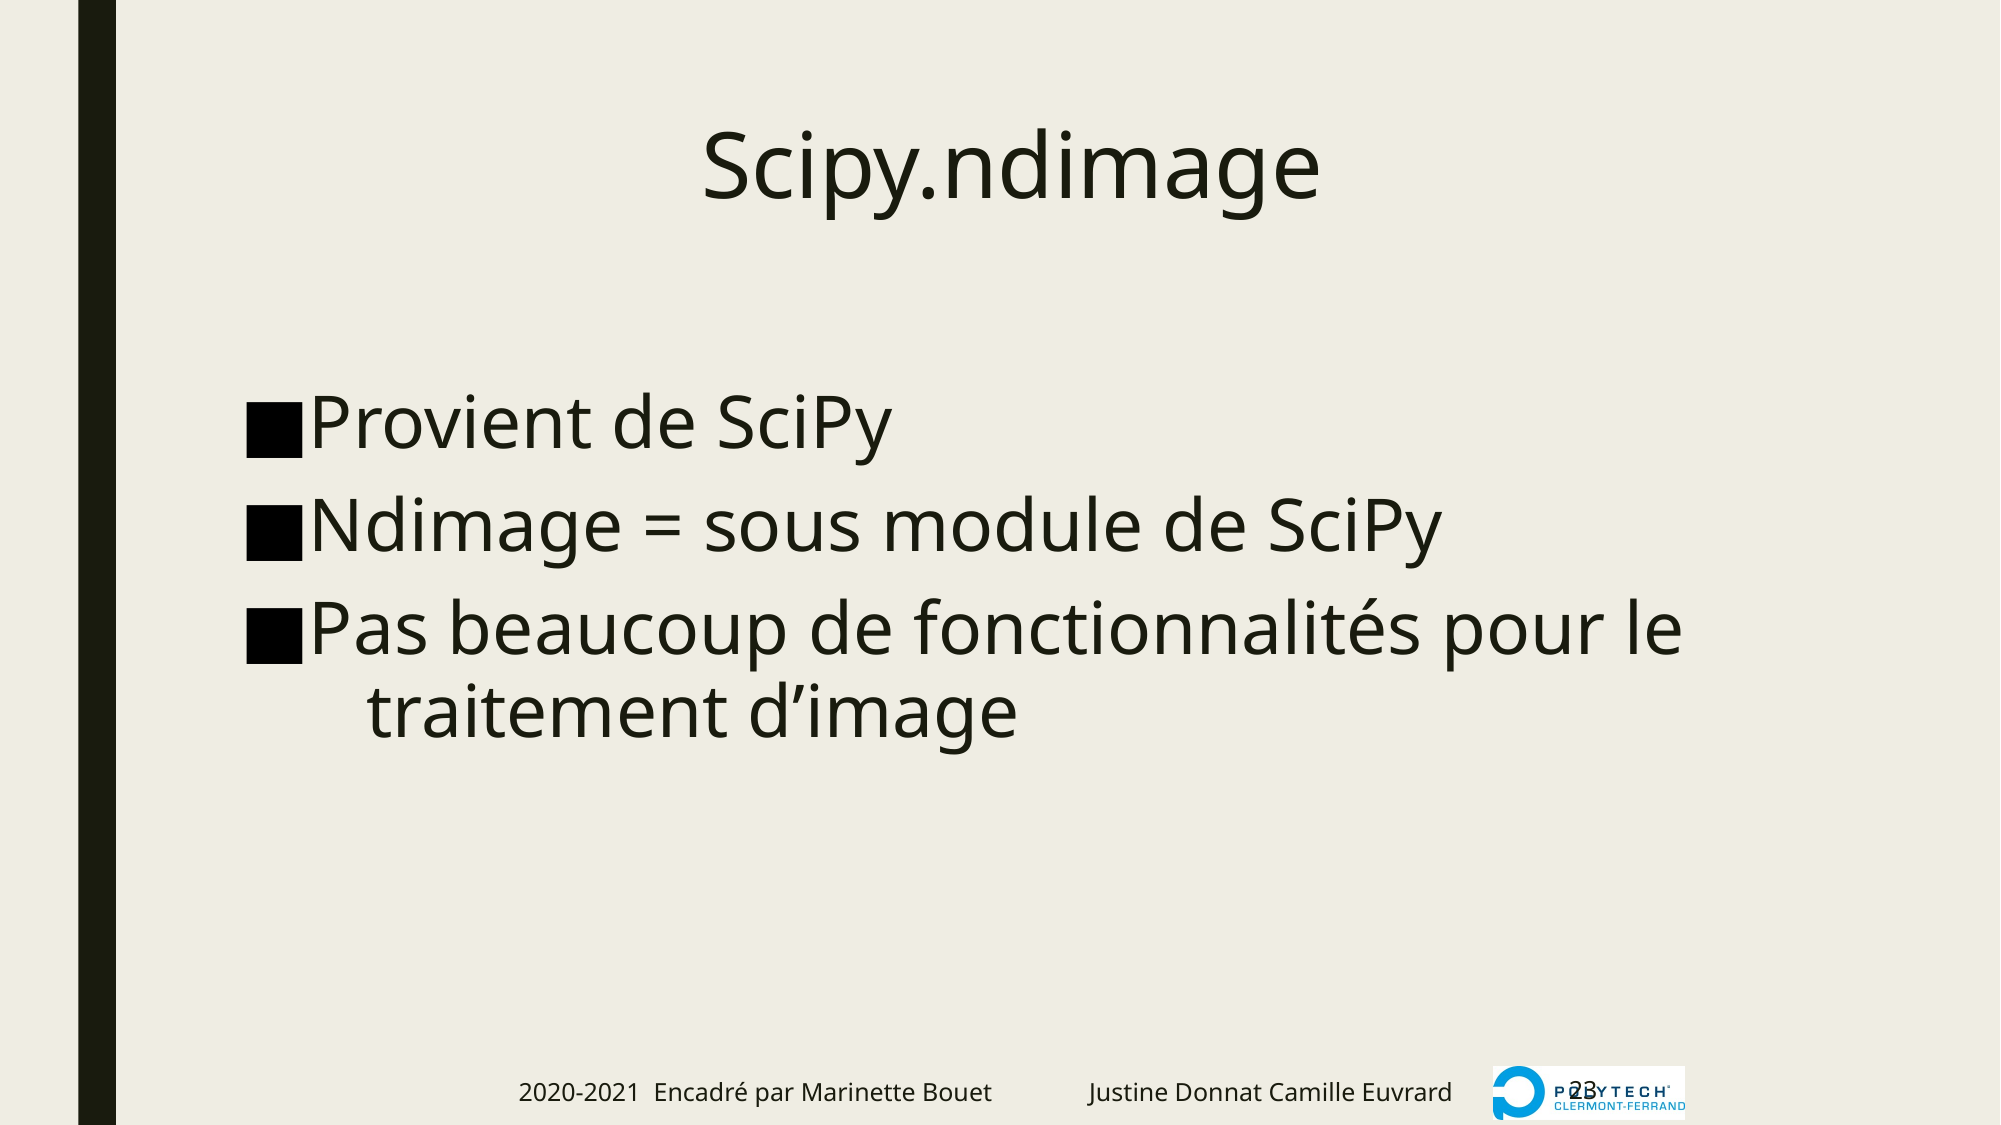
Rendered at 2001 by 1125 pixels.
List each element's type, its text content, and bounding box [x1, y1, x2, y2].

list Provient de SciPy Ndimage = sous module de SciPy Pas beaucoup de fonctionnalités pour le traitement d’image [225, 375, 1801, 963]
text_box 2020-2021 Encadré par Marinette Bouet Justine Donnat Camille Euvrard [474, 1058, 1506, 1125]
text_box [1553, 1058, 1816, 1125]
title Scipy.ndimage [225, 112, 1801, 243]
